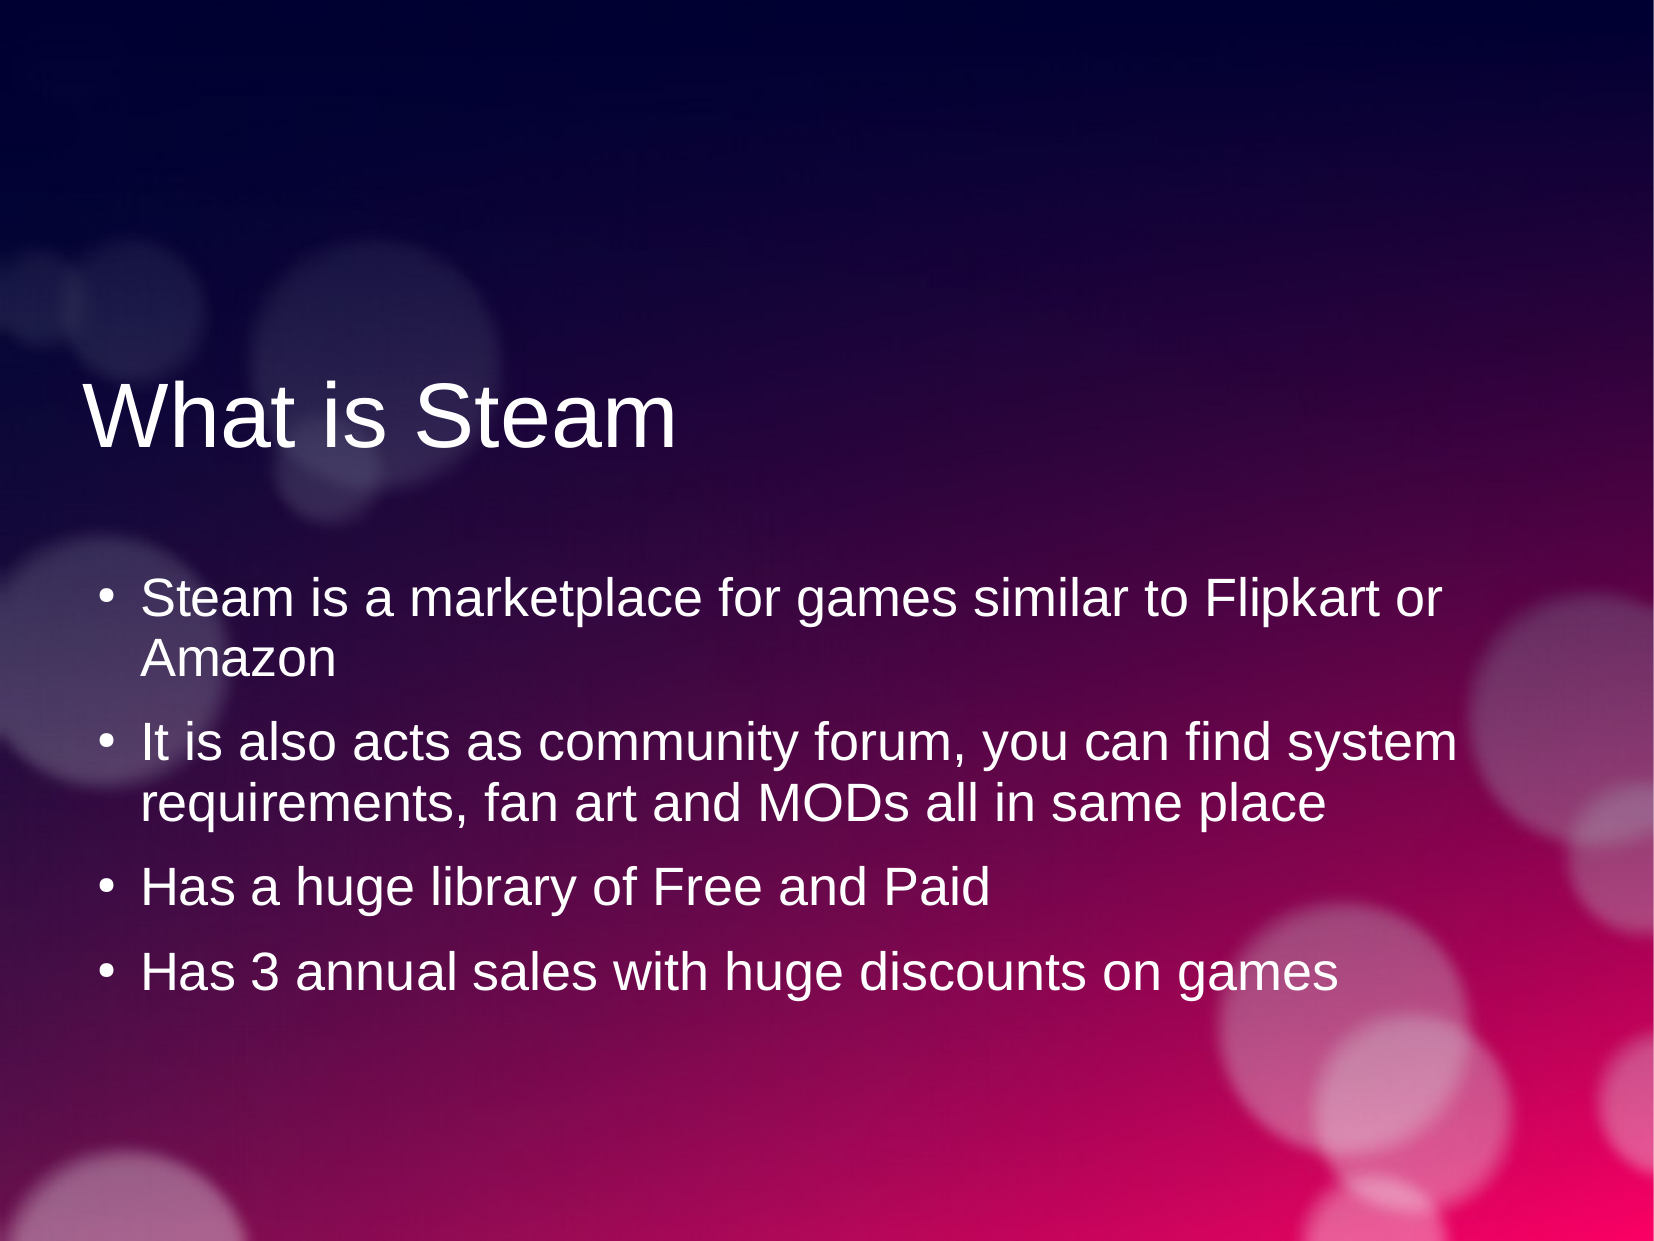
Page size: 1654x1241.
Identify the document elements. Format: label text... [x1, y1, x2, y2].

title What is Steam [82, 312, 1571, 520]
list Steam is a marketplace for games similar to Flipkart or Amazon It is also acts as community forum, you can find system requirements, fan art and MODs all in same place Has a huge library of Free and Paid Has 3 annual sales with huge discounts on games [82, 566, 1571, 1010]
picture [0, 0, 1654, 1241]
